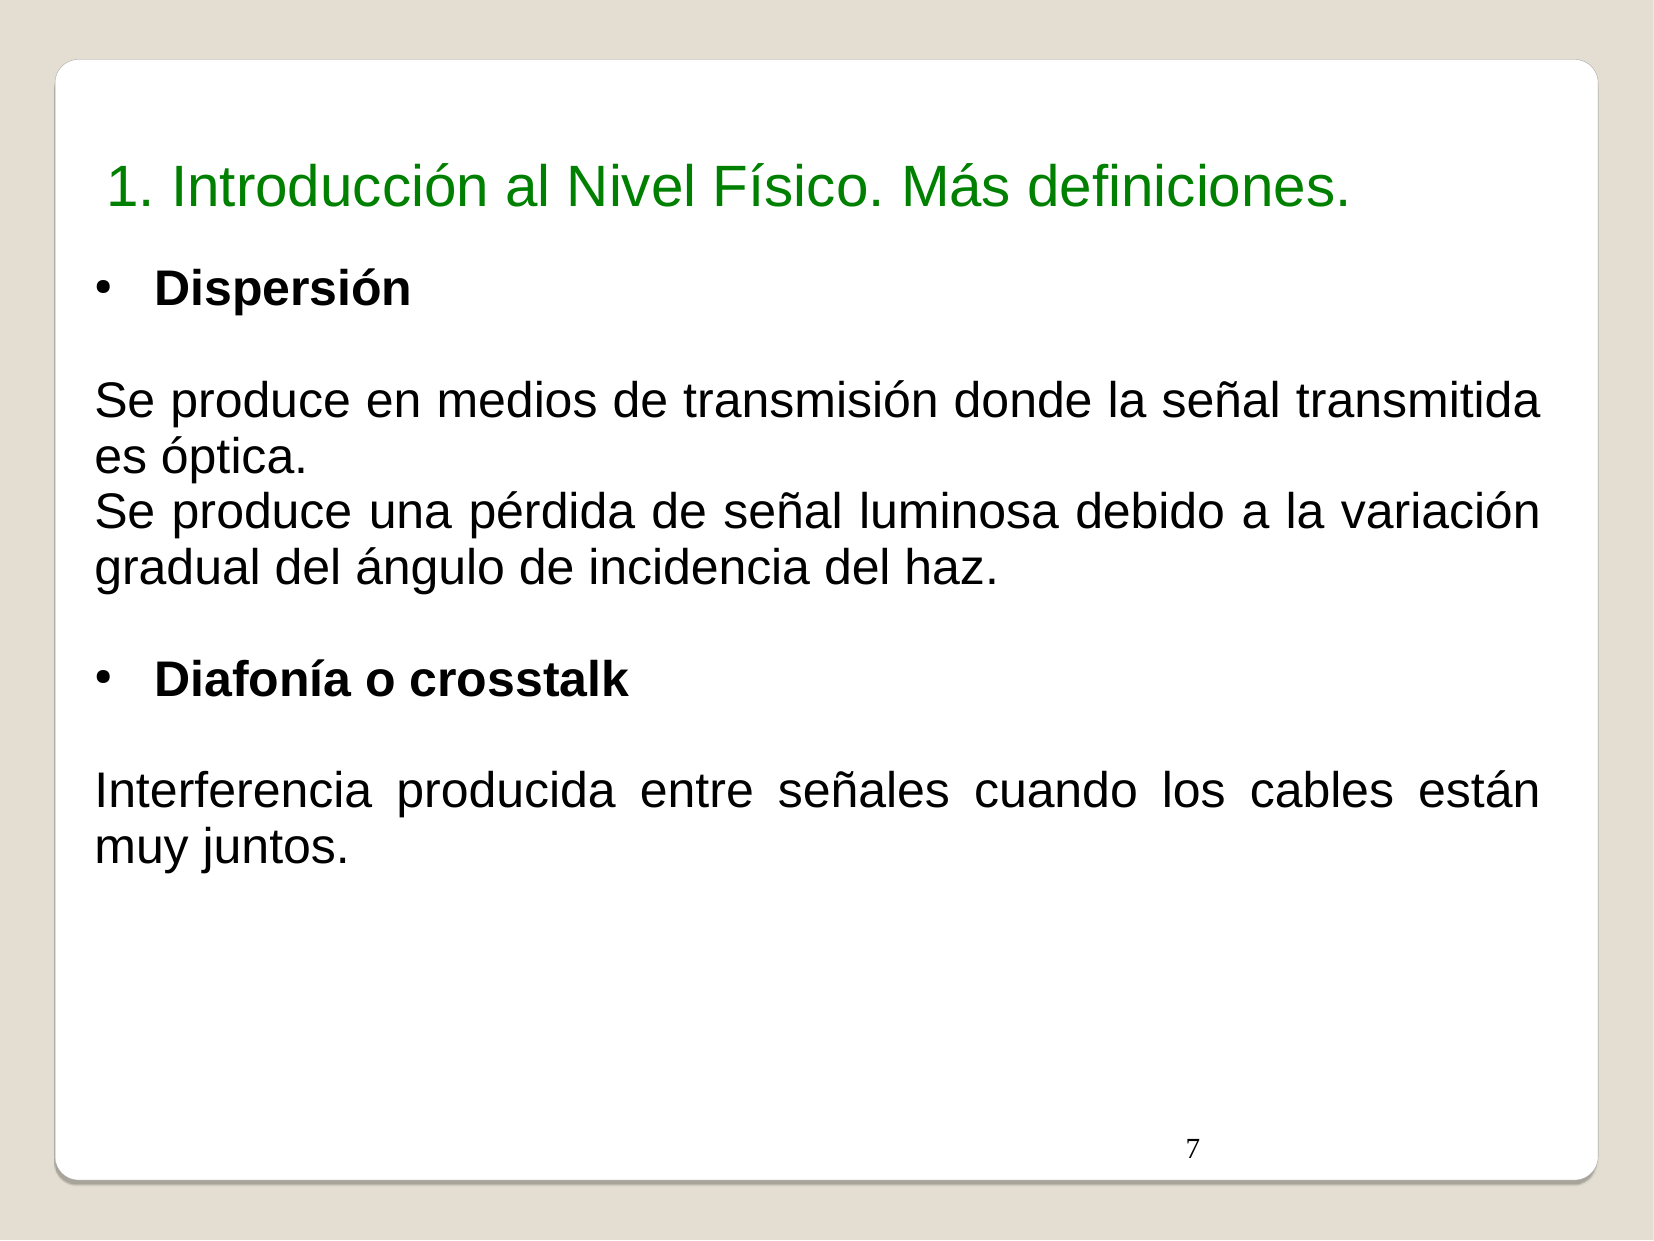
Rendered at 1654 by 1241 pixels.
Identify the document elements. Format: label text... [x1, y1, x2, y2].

list [0, 311, 1326, 1152]
text_box 1. Introducción al Nivel Físico. Más definiciones. [88, 147, 1565, 223]
text_box Dispersión Se produce en medios de transmisión donde la señal transmitida es óptica. Se produce una pérdida de señal luminosa debido a la variación gradual del ángulo de incidencia del haz. Diafonía o crosstalk Interferencia producida entre señales cuando los cables están muy juntos. [79, 253, 1556, 1105]
text_box [1185, 1129, 1571, 1216]
